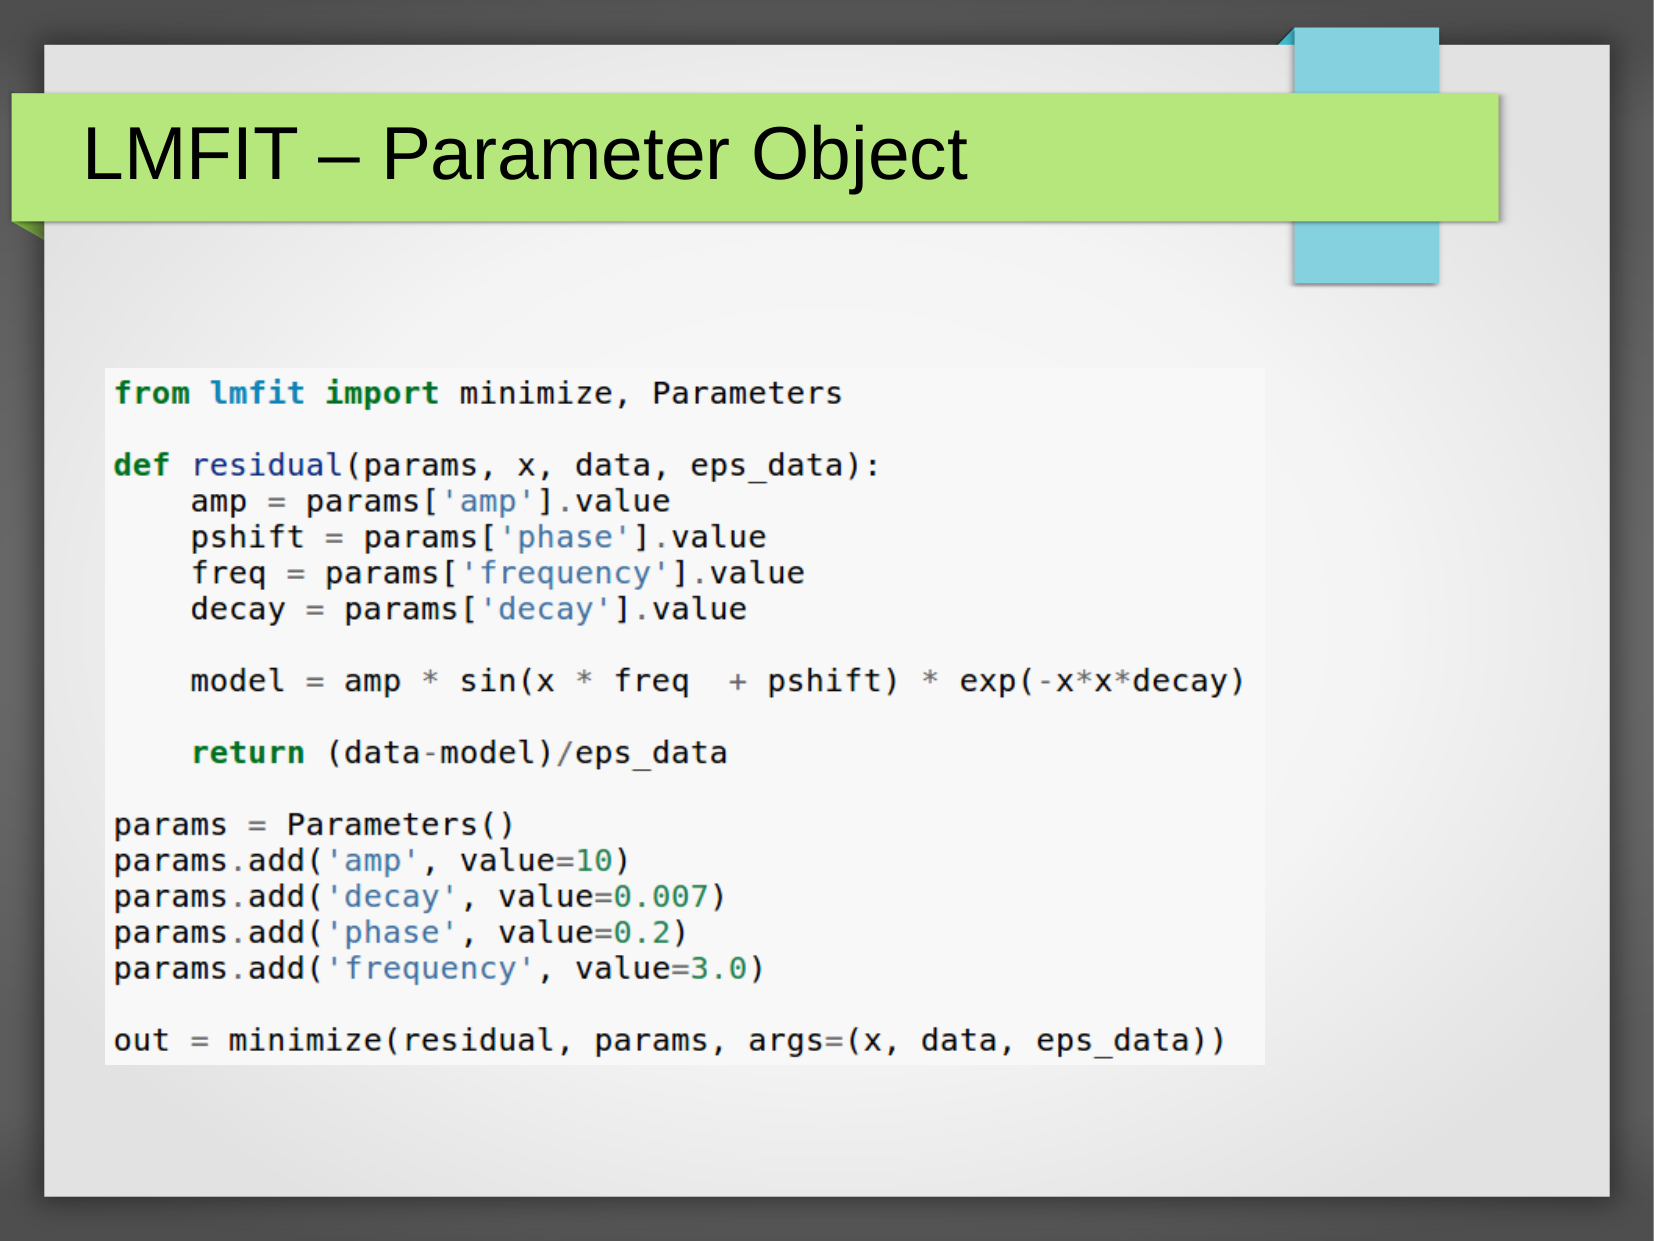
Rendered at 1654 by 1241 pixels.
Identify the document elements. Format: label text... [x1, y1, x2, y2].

title LMFIT – Parameter Object [82, 94, 1264, 213]
picture [0, 0, 1654, 1241]
